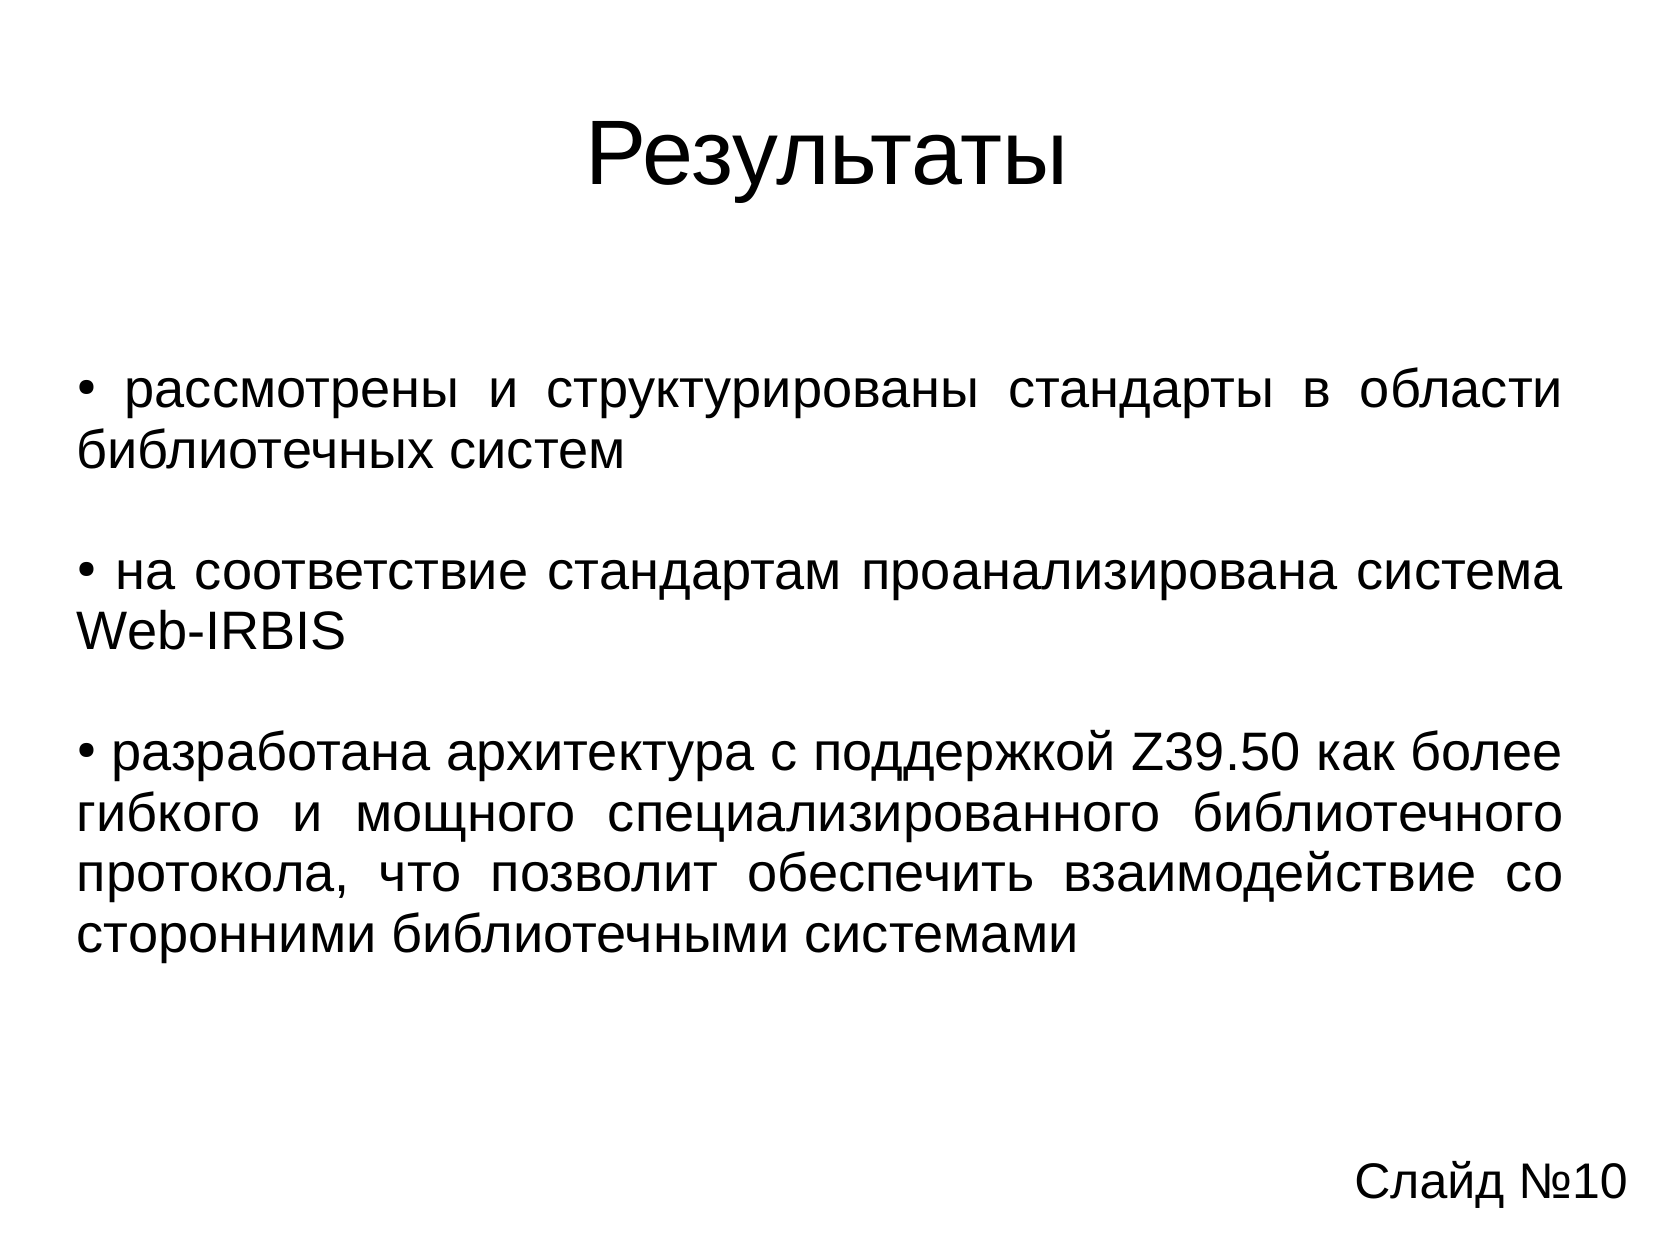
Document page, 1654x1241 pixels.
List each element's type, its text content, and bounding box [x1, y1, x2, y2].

subtitle рассмотрены и структурированы стандарты в области библиотечных систем на соответствие стандартам проанализирована система Web-IRBIS разработана архитектура с поддержкой Z39.50 как более гибкого и мощного специализированного библиотечного протокола, что позволит обеспечить взаимодействие со сторонними библиотечными системами [76, 259, 1565, 1063]
title Результаты [82, 56, 1571, 250]
text_box Слайд №10 [1328, 1122, 1654, 1241]
